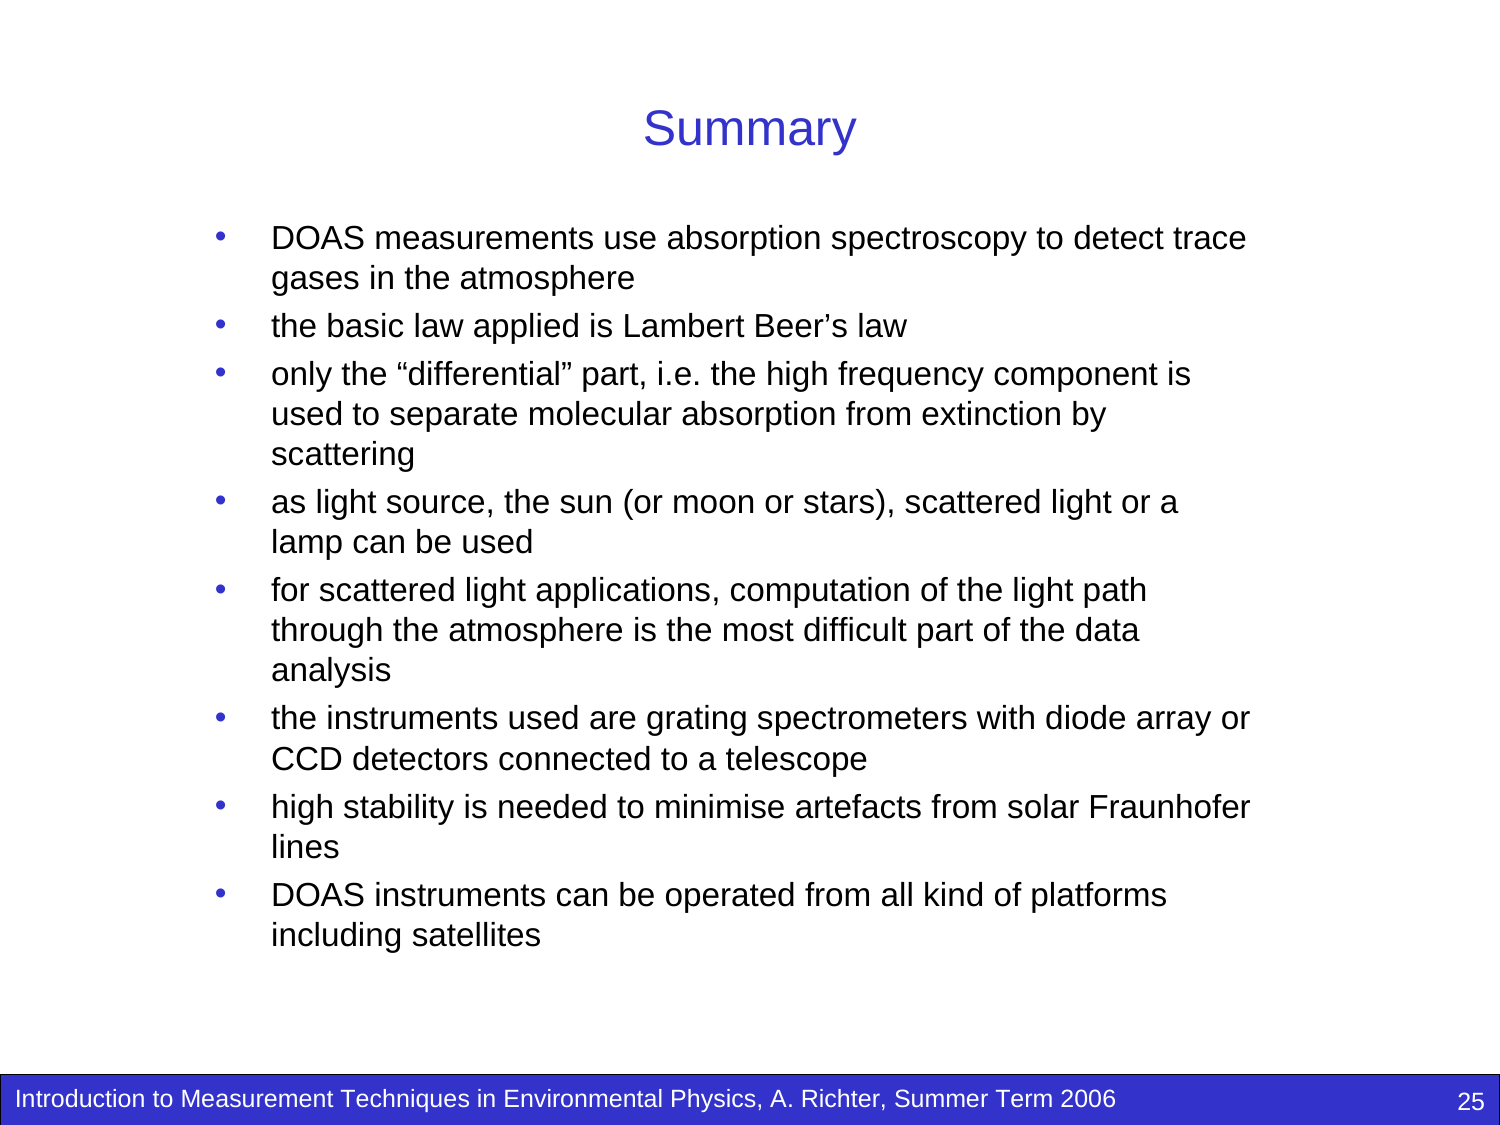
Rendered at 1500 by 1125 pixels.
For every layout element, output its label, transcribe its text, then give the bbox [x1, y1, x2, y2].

text_box DOAS measurements use absorption spectroscopy to detect trace gases in the atmosphere the basic law applied is Lambert Beer’s law only the “differential” part, i.e. the high frequency component is used to separate molecular absorption from extinction by scattering as light source, the sun (or moon or stars), scattered light or a lamp can be used for scattered light applications, computation of the light path through the atmosphere is the most difficult part of the data analysis the instruments used are grating spectrometers with diode array or CCD detectors connected to a telescope high stability is needed to minimise artefacts from solar Fraunhofer lines DOAS instruments can be operated from all kind of platforms including satellites [199, 208, 1275, 965]
text_box Summary [0, 87, 1500, 163]
